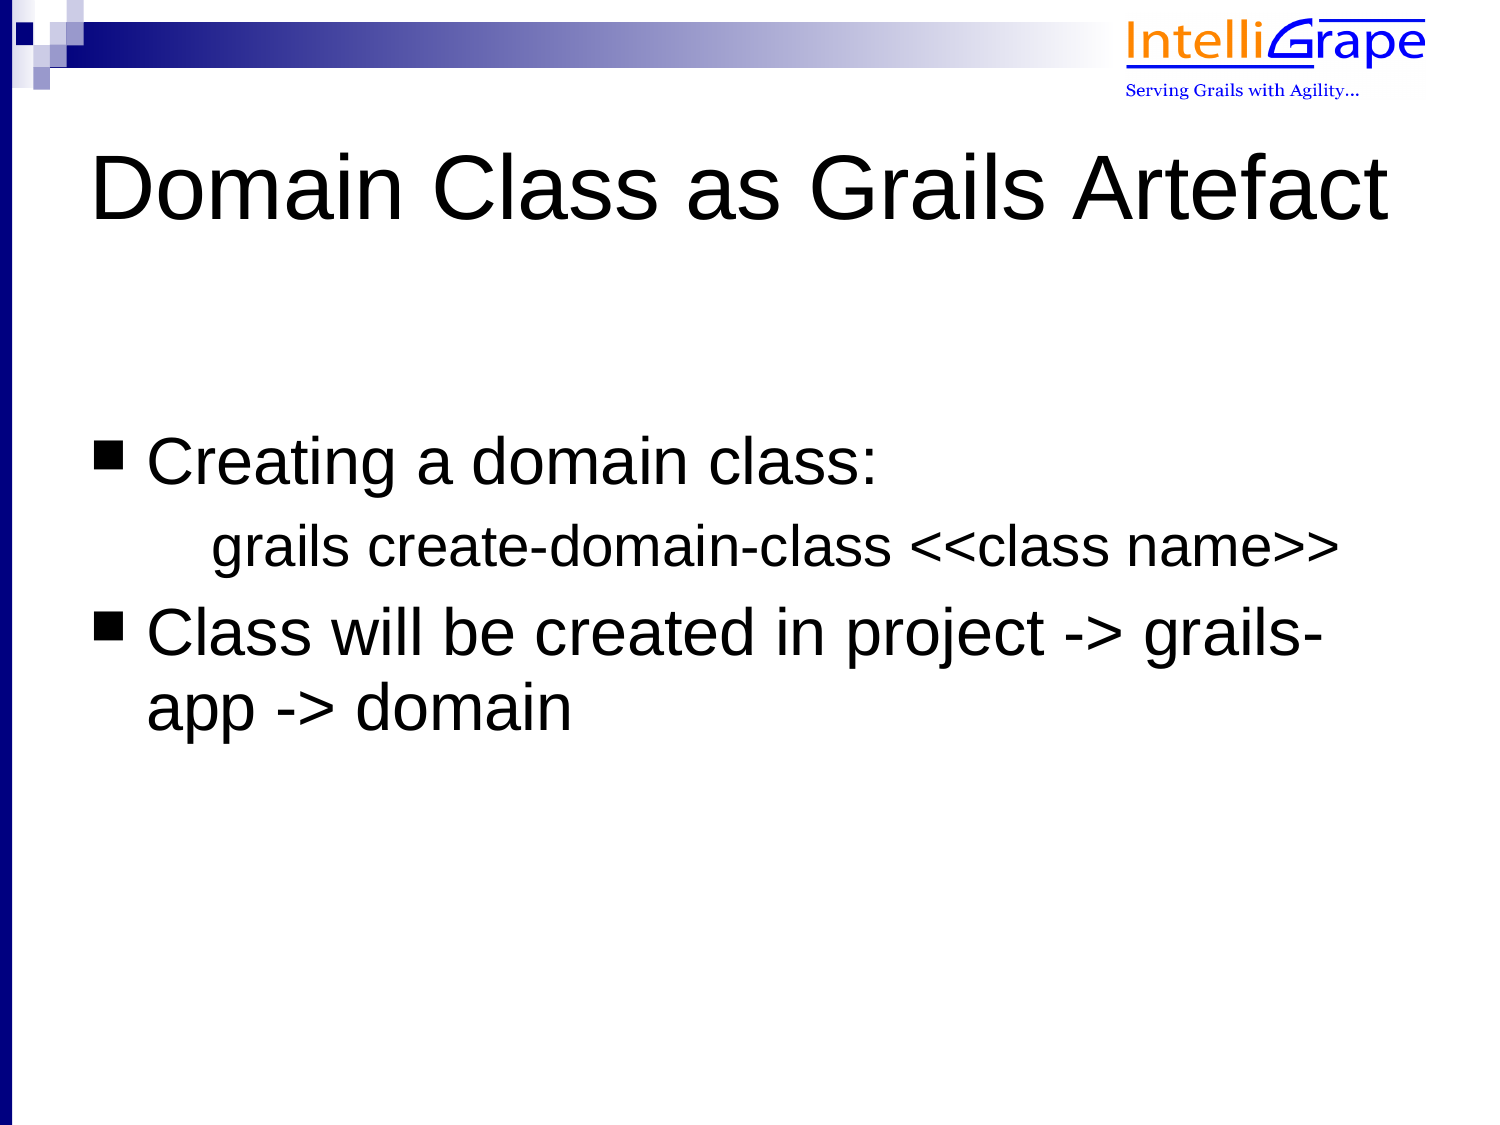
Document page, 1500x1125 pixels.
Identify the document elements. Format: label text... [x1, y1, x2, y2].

picture [1125, 12, 1425, 74]
title Domain Class as Grails Artefact [75, 74, 1426, 301]
list Creating a domain class: grails create-domain-class <<class name>> Class will be created in project -> grails-app -> domain [75, 324, 1426, 1068]
